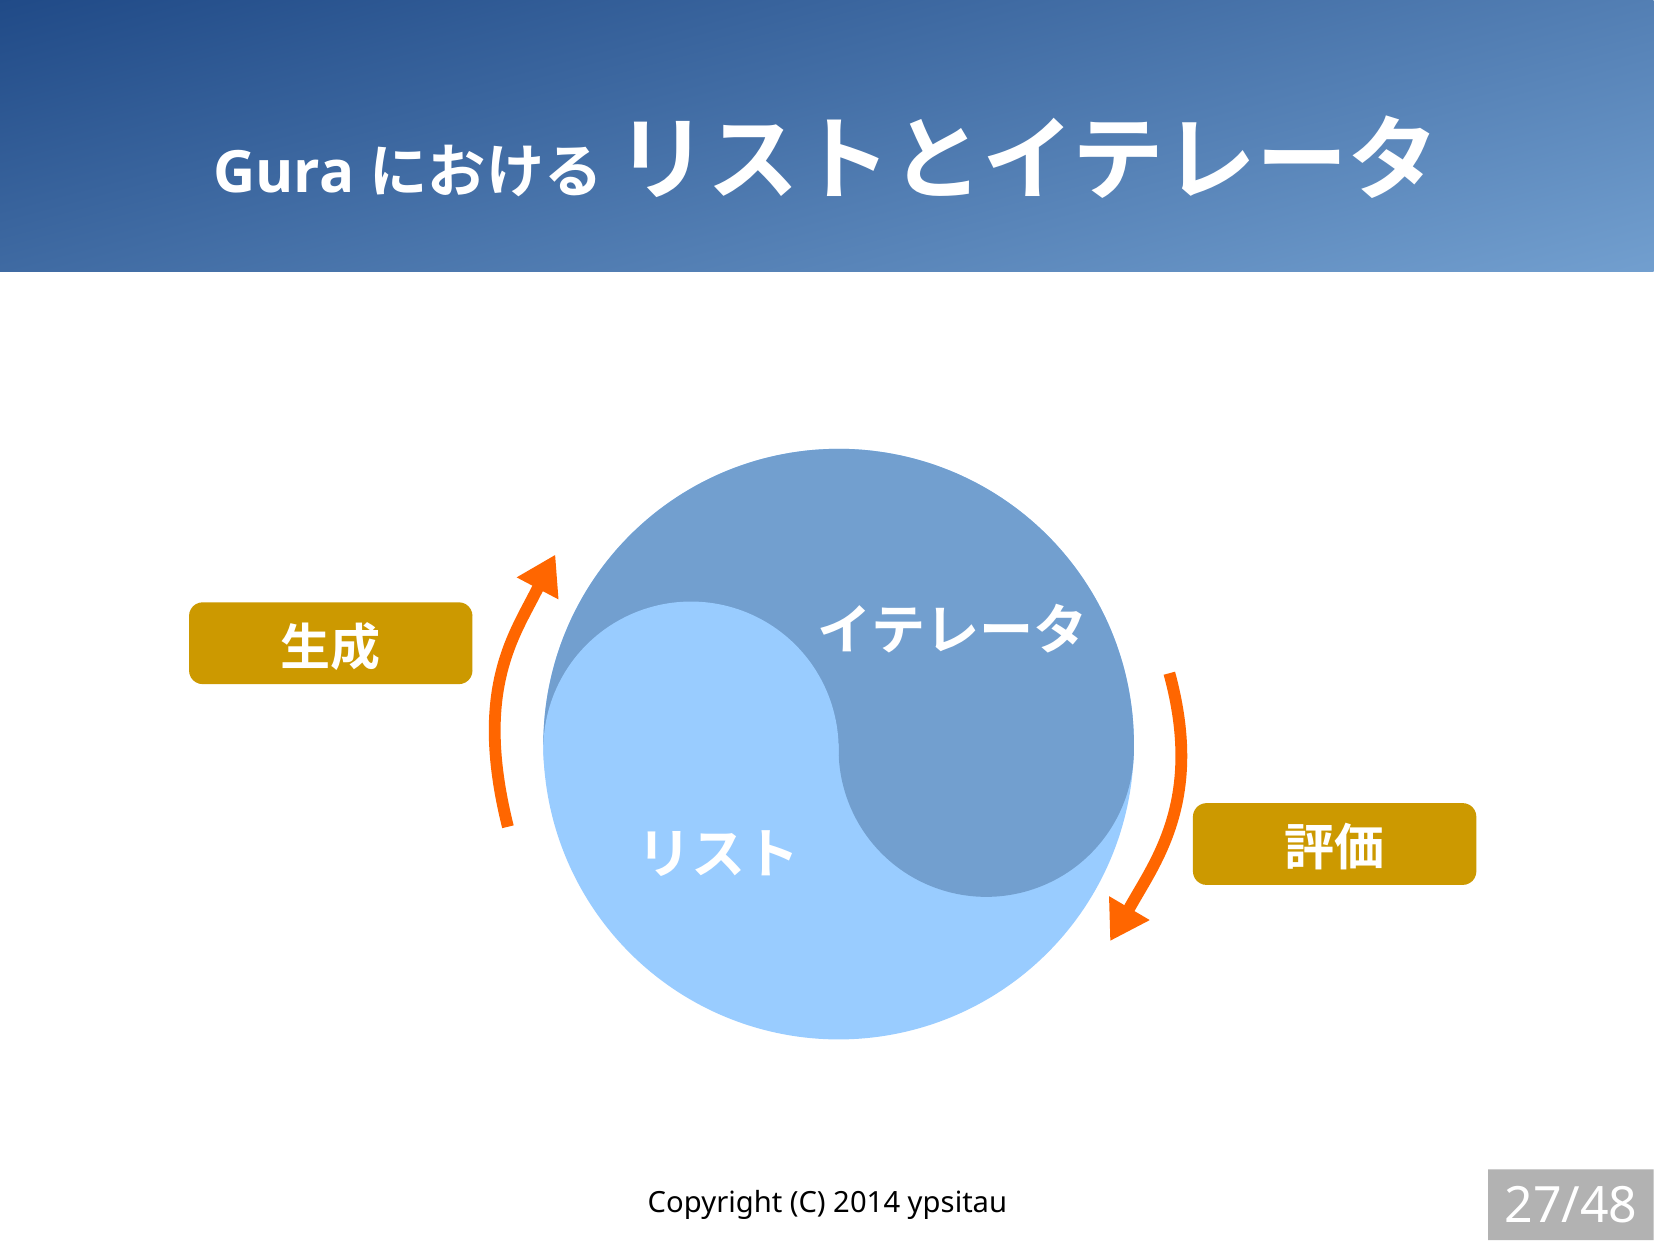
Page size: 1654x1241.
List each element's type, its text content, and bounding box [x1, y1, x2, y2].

text_box 生成 [189, 602, 473, 685]
text_box [543, 448, 1134, 1040]
title Gura における リストとイテレータ [82, 49, 1571, 257]
text_box 評価 [1192, 803, 1477, 885]
text_box イテレータ [803, 578, 1105, 675]
text_box リスト [622, 803, 816, 900]
